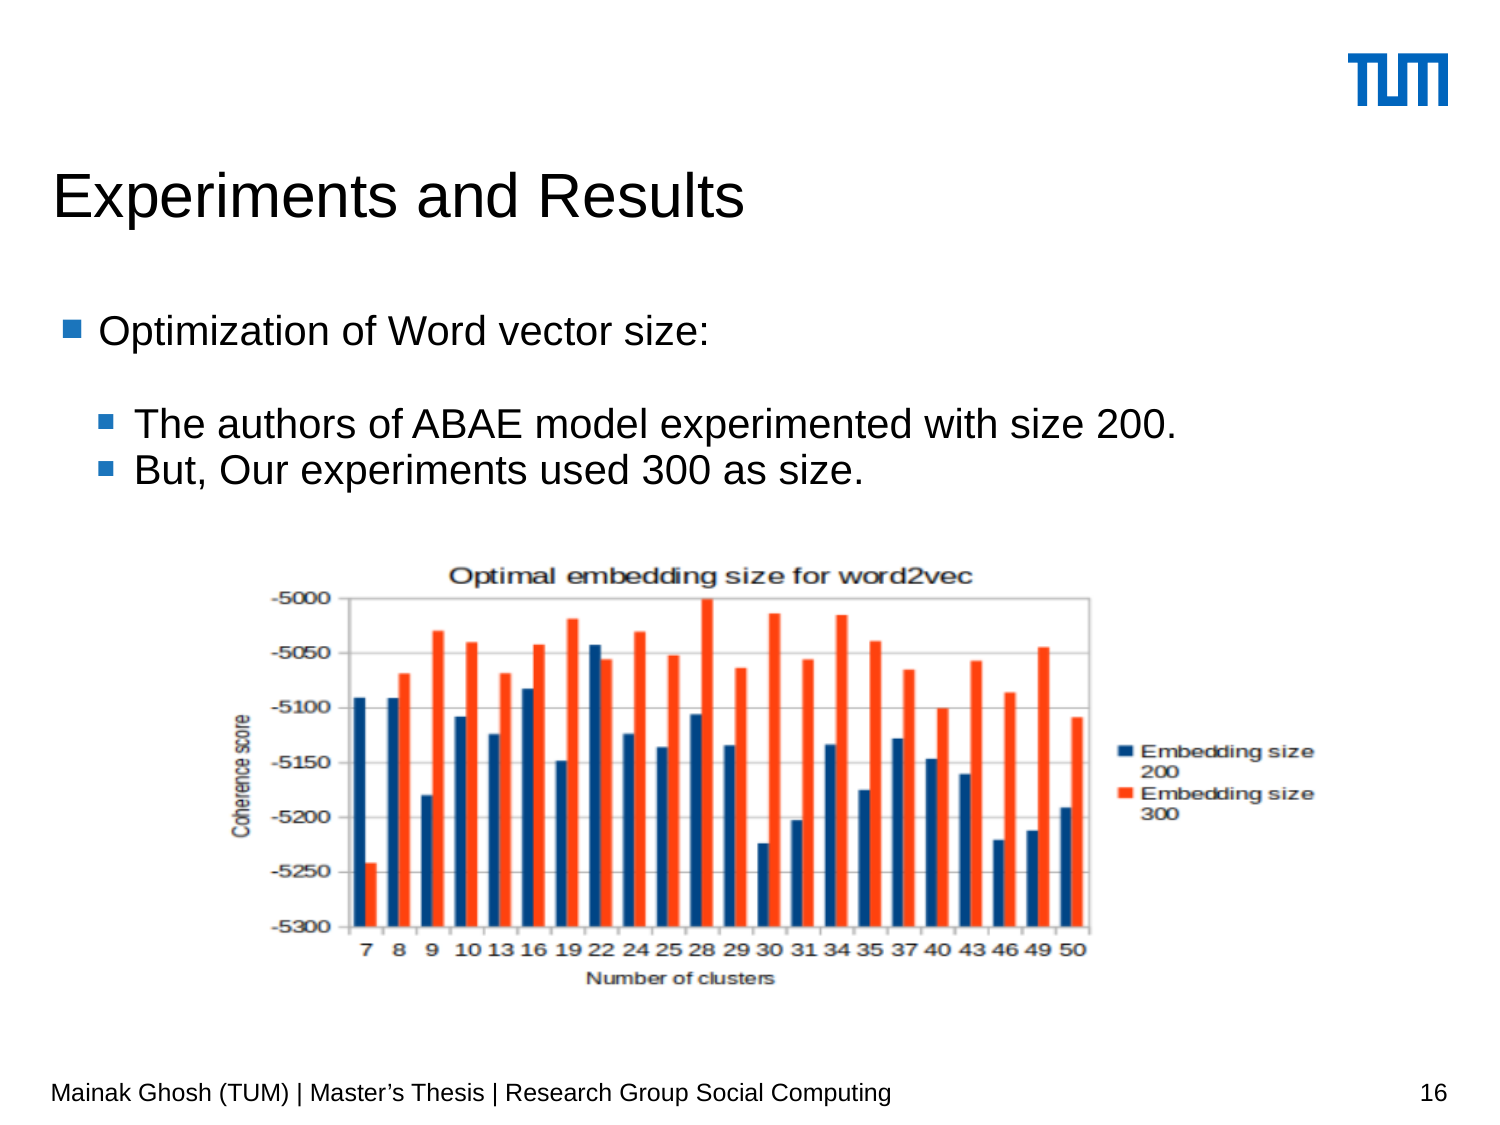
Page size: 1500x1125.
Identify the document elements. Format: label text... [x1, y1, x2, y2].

text_box Mainak Ghosh (TUM) | Master’s Thesis | Research Group Social Computing [50, 1061, 1112, 1122]
picture [210, 559, 1327, 997]
title Experiments and Results [52, 163, 1449, 231]
text_box Optimization of Word vector size: The authors of ABAE model experimented with size 200. But, Our experiments used 300 as size. [48, 299, 1369, 501]
slide_number <number> [1112, 1061, 1448, 1122]
